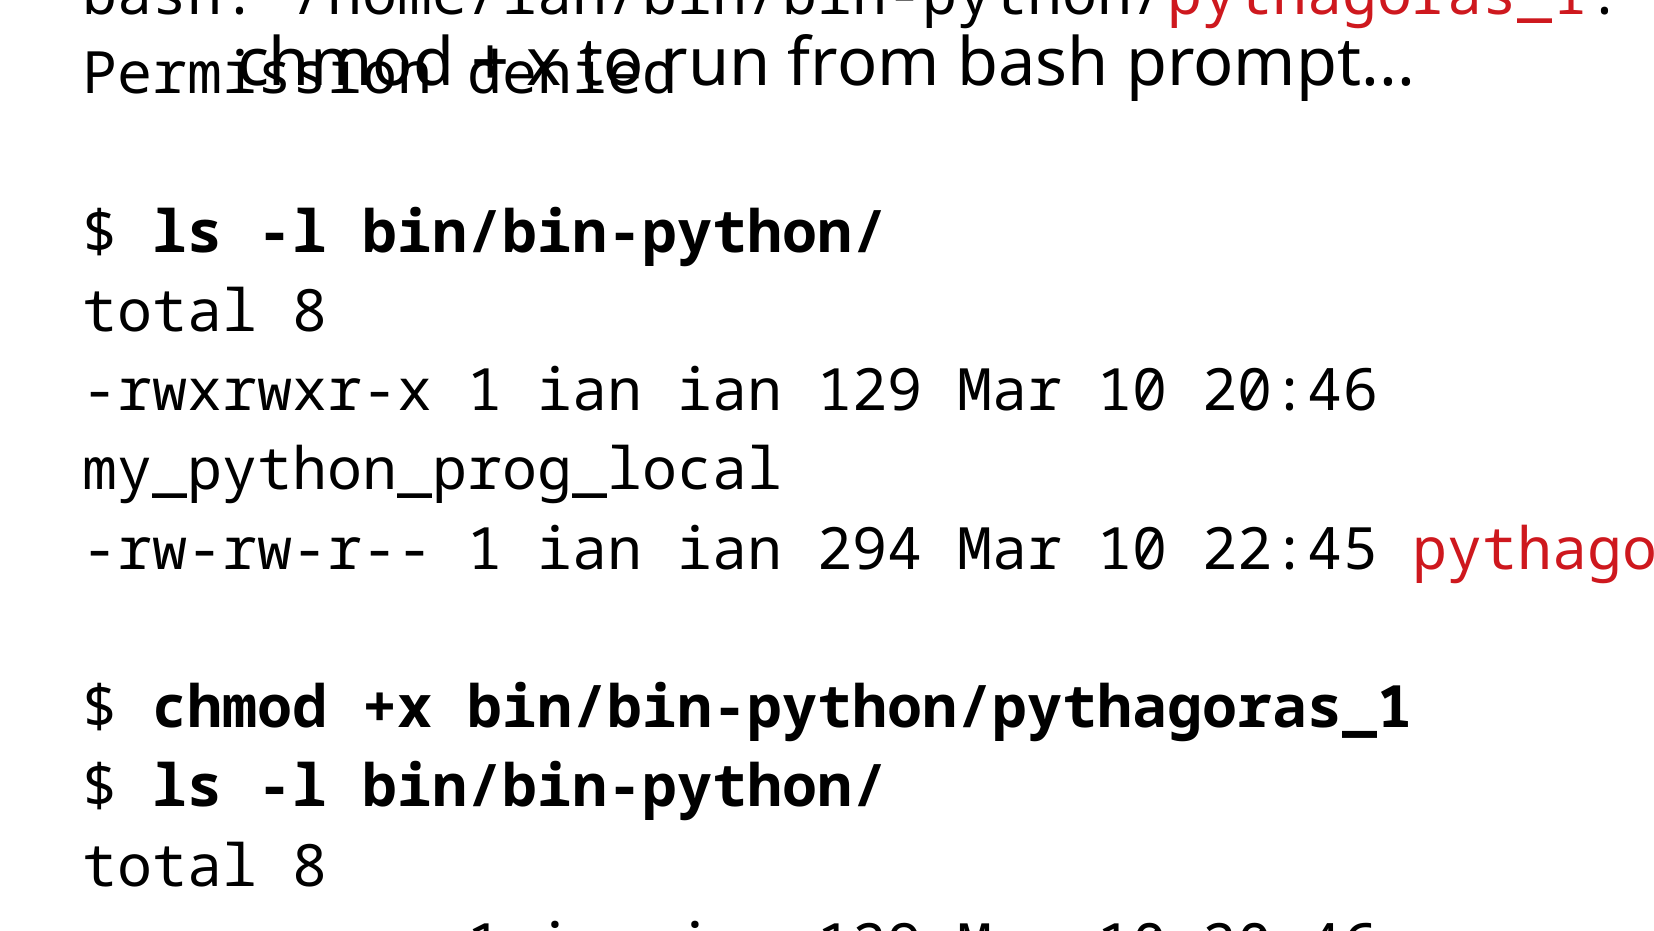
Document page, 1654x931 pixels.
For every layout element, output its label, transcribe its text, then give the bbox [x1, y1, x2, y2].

text_box $ pythagoras_1 bash: /home/ian/bin/bin-python/pythagoras_1: Permission denied $ ls -l bin/bin-python/ total 8 -rwxrwxr-x 1 ian ian 129 Mar 10 20:46 my_python_prog_local -rw-rw-r-- 1 ian ian 294 Mar 10 22:45 pythagoras_1 $ chmod +x bin/bin-python/pythagoras_1 $ ls -l bin/bin-python/ total 8 -rwxrwxr-x 1 ian ian 129 Mar 10 20:46 my_python_prog_local -rwxrwxr-x 1 ian ian 294 Mar 10 22:45 pythagoras_1 [82, 70, 1654, 931]
title chmod + x to run from bash prompt... [82, 7, 1571, 70]
